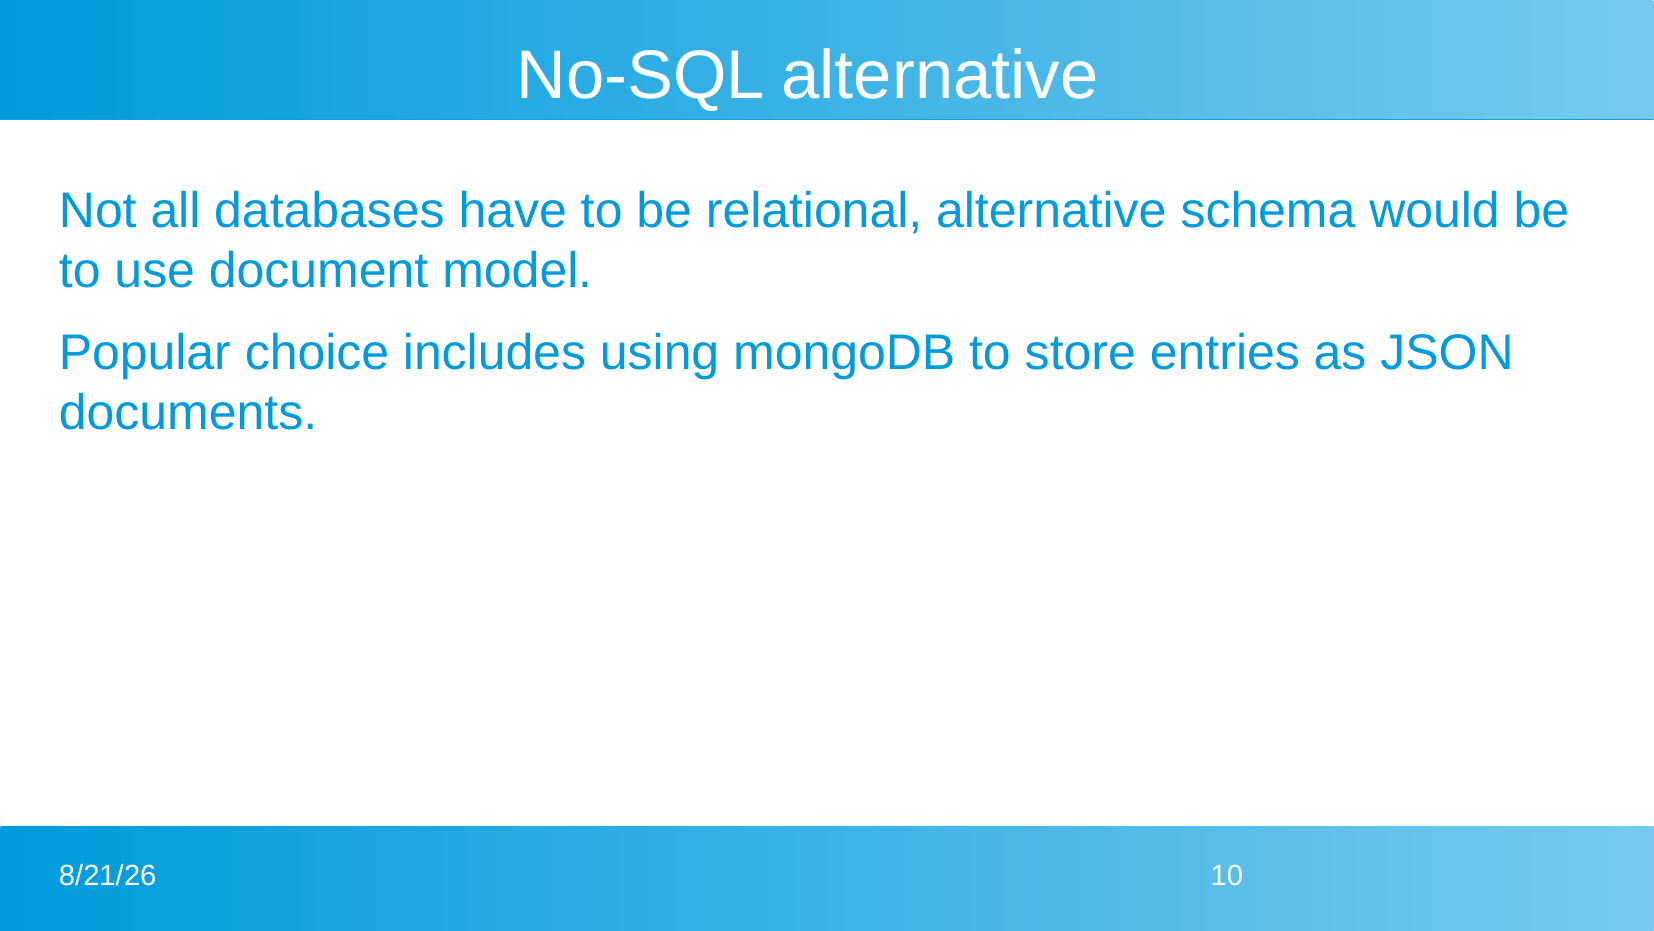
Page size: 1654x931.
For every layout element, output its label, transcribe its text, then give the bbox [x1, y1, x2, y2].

title No-SQL alternative [59, 29, 1595, 108]
text_box 3/8/23 [59, 856, 443, 916]
list Not all databases have to be relational, alternative schema would be to use document model. Popular choice includes using mongoDB to store entries as JSON documents. [59, 177, 1595, 768]
text_box <number> [1210, 856, 1595, 916]
